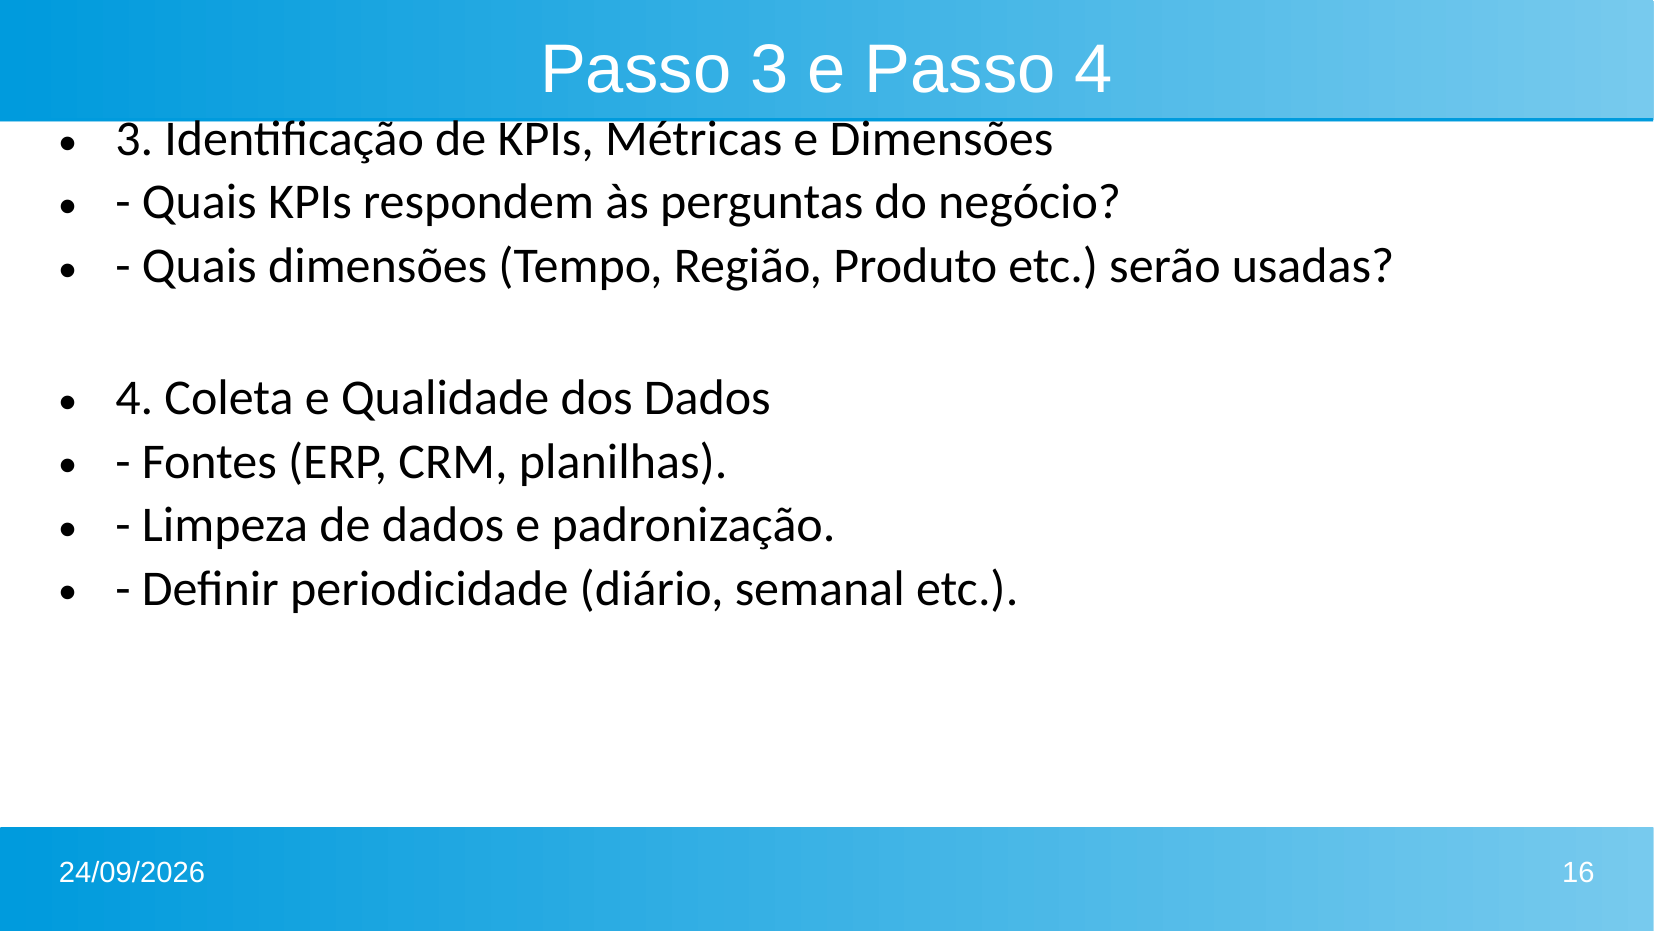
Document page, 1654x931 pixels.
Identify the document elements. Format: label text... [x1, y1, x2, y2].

list 3. Identificação de KPIs, Métricas e Dimensões - Quais KPIs respondem às perguntas do negócio? - Quais dimensões (Tempo, Região, Produto etc.) serão usadas? 4. Coleta e Qualidade dos Dados - Fontes (ERP, CRM, planilhas). - Limpeza de dados e padronização. - Definir periodicidade (diário, semanal etc.). [59, 118, 1595, 709]
title Passo 3 e Passo 4 [59, 29, 1595, 108]
